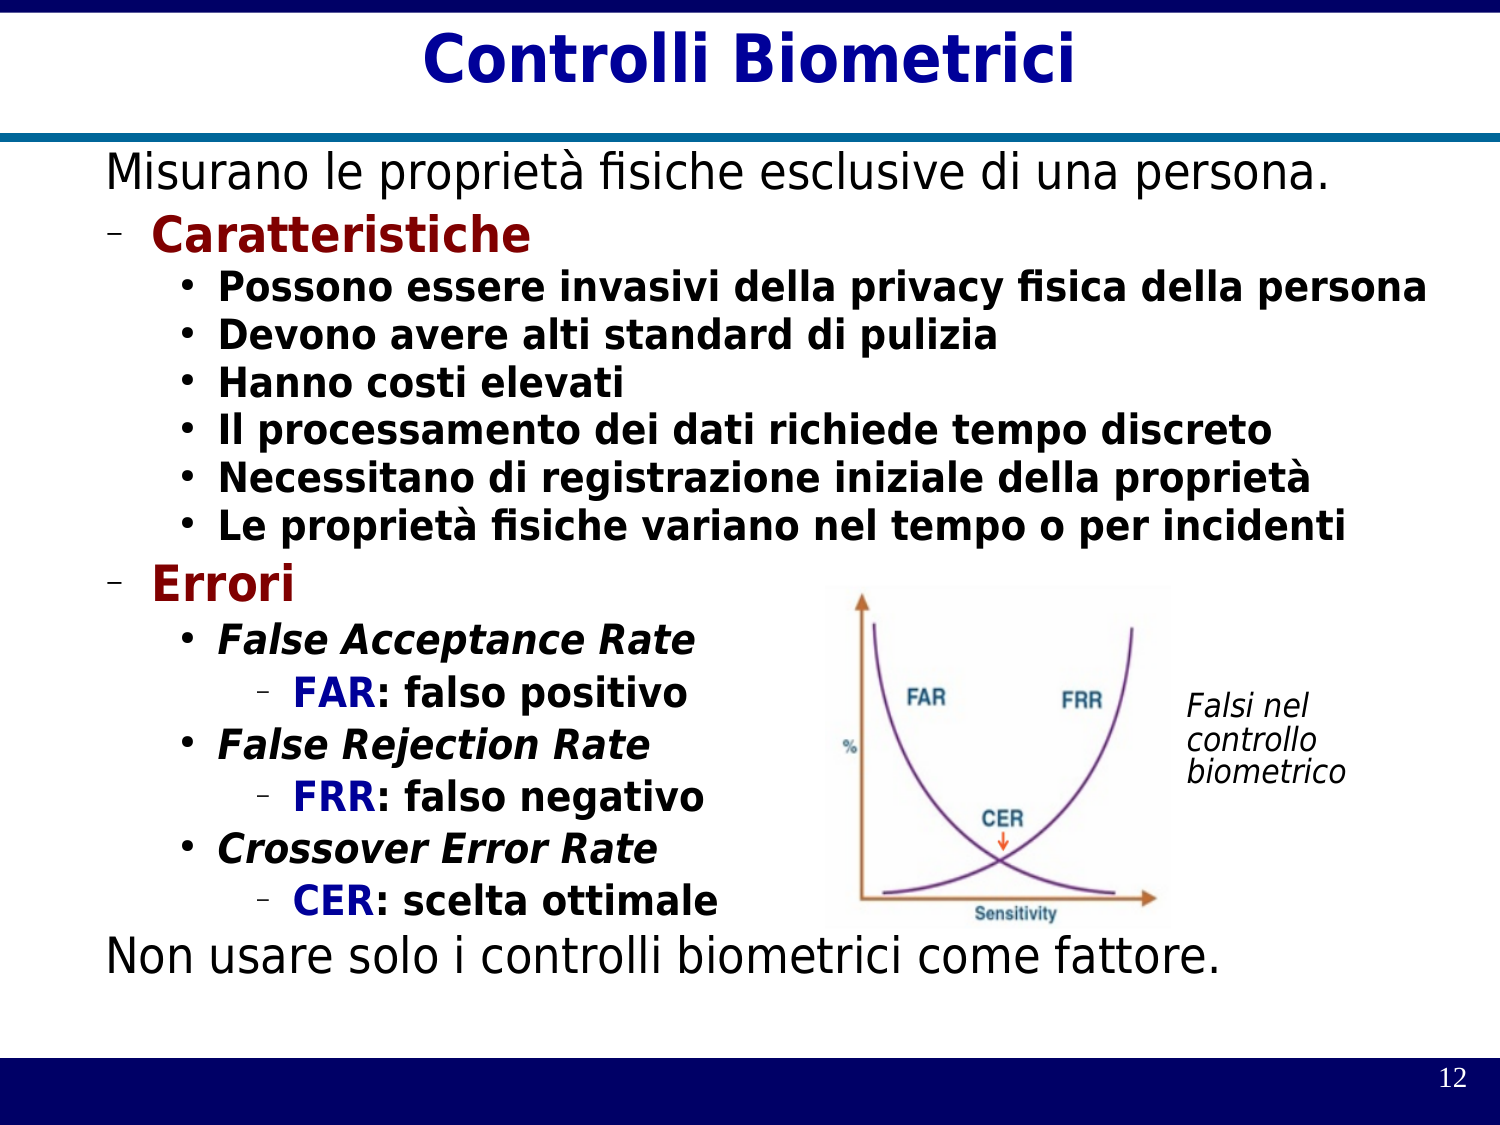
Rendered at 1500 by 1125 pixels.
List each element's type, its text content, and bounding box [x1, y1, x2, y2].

text_box Falsi nel controllo biometrico [1186, 691, 1348, 797]
title Controlli Biometrici [30, 0, 1471, 126]
picture [825, 569, 1171, 931]
list Misurano le proprietà fisiche esclusive di una persona. Caratteristiche Possono essere invasivi della privacy fisica della persona Devono avere alti standard di pulizia Hanno costi elevati Il processamento dei dati richiede tempo discreto Necessitano di registrazione iniziale della proprietà Le proprietà fisiche variano nel tempo o per incidenti Errori False Acceptance Rate FAR: falso positivo False Rejection Rate FRR: falso negativo Crossover Error Rate CER: scelta ottimale Non usare solo i controlli biometrici come fattore. [30, 149, 1471, 1021]
